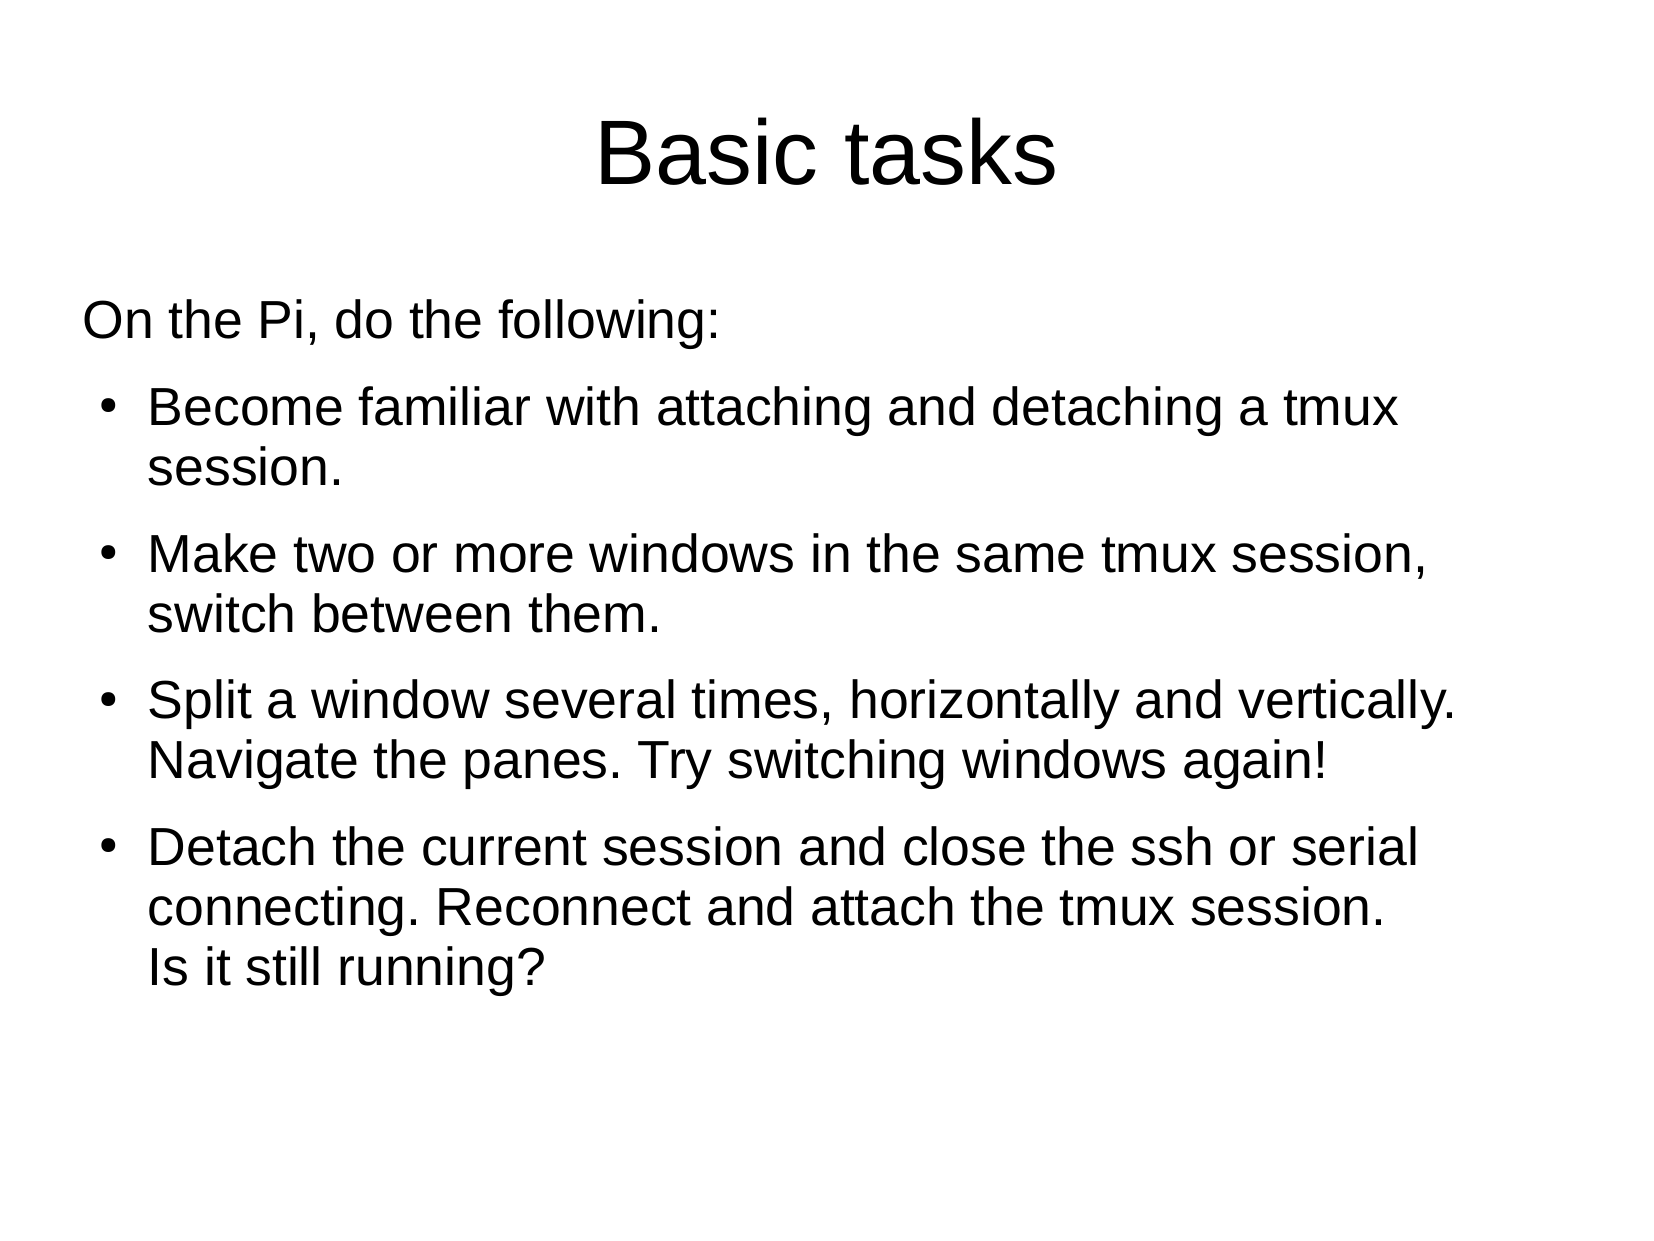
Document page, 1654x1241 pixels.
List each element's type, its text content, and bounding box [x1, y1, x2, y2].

title Basic tasks [82, 49, 1571, 257]
list On the Pi, do the following: Become familiar with attaching and detaching a tmux session. Make two or more windows in the same tmux session, switch between them. Split a window several times, horizontally and vertically. Navigate the panes. Try switching windows again! Detach the current session and close the ssh or serial connecting. Reconnect and attach the tmux session. Is it still running? [82, 290, 1571, 1010]
